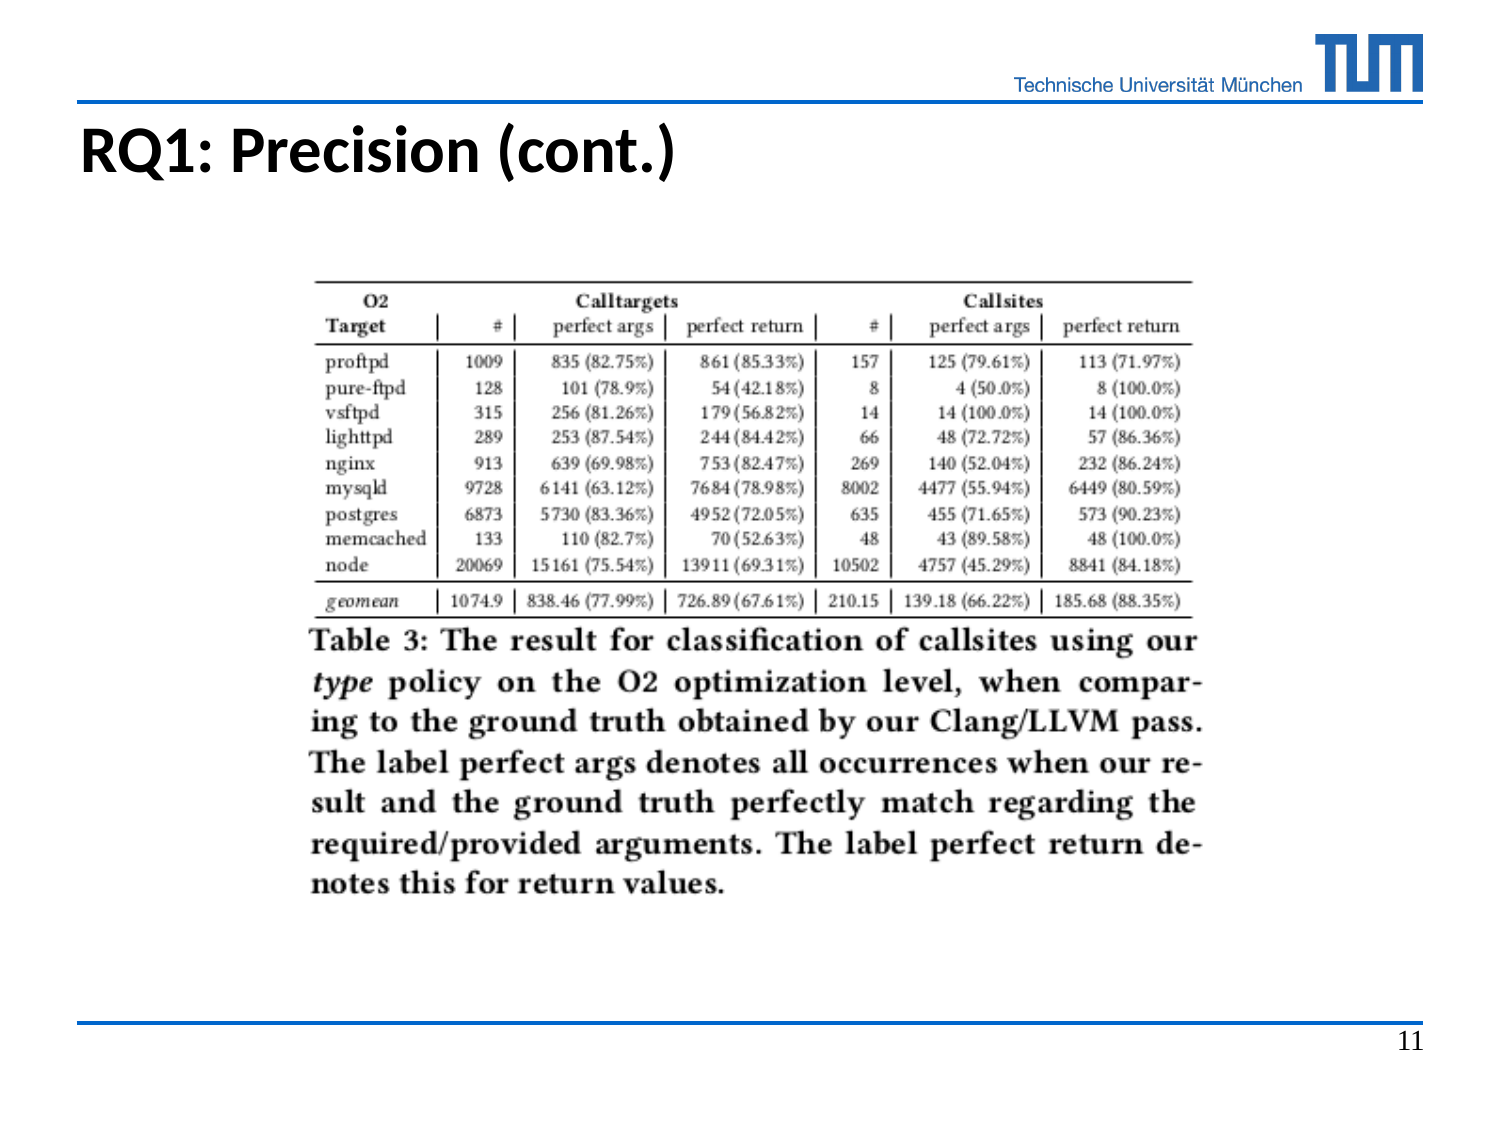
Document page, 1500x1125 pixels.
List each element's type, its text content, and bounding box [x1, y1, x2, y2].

picture [294, 244, 1218, 954]
title RQ1: Precision (cont.) [80, 112, 1419, 200]
picture [1014, 34, 1423, 92]
